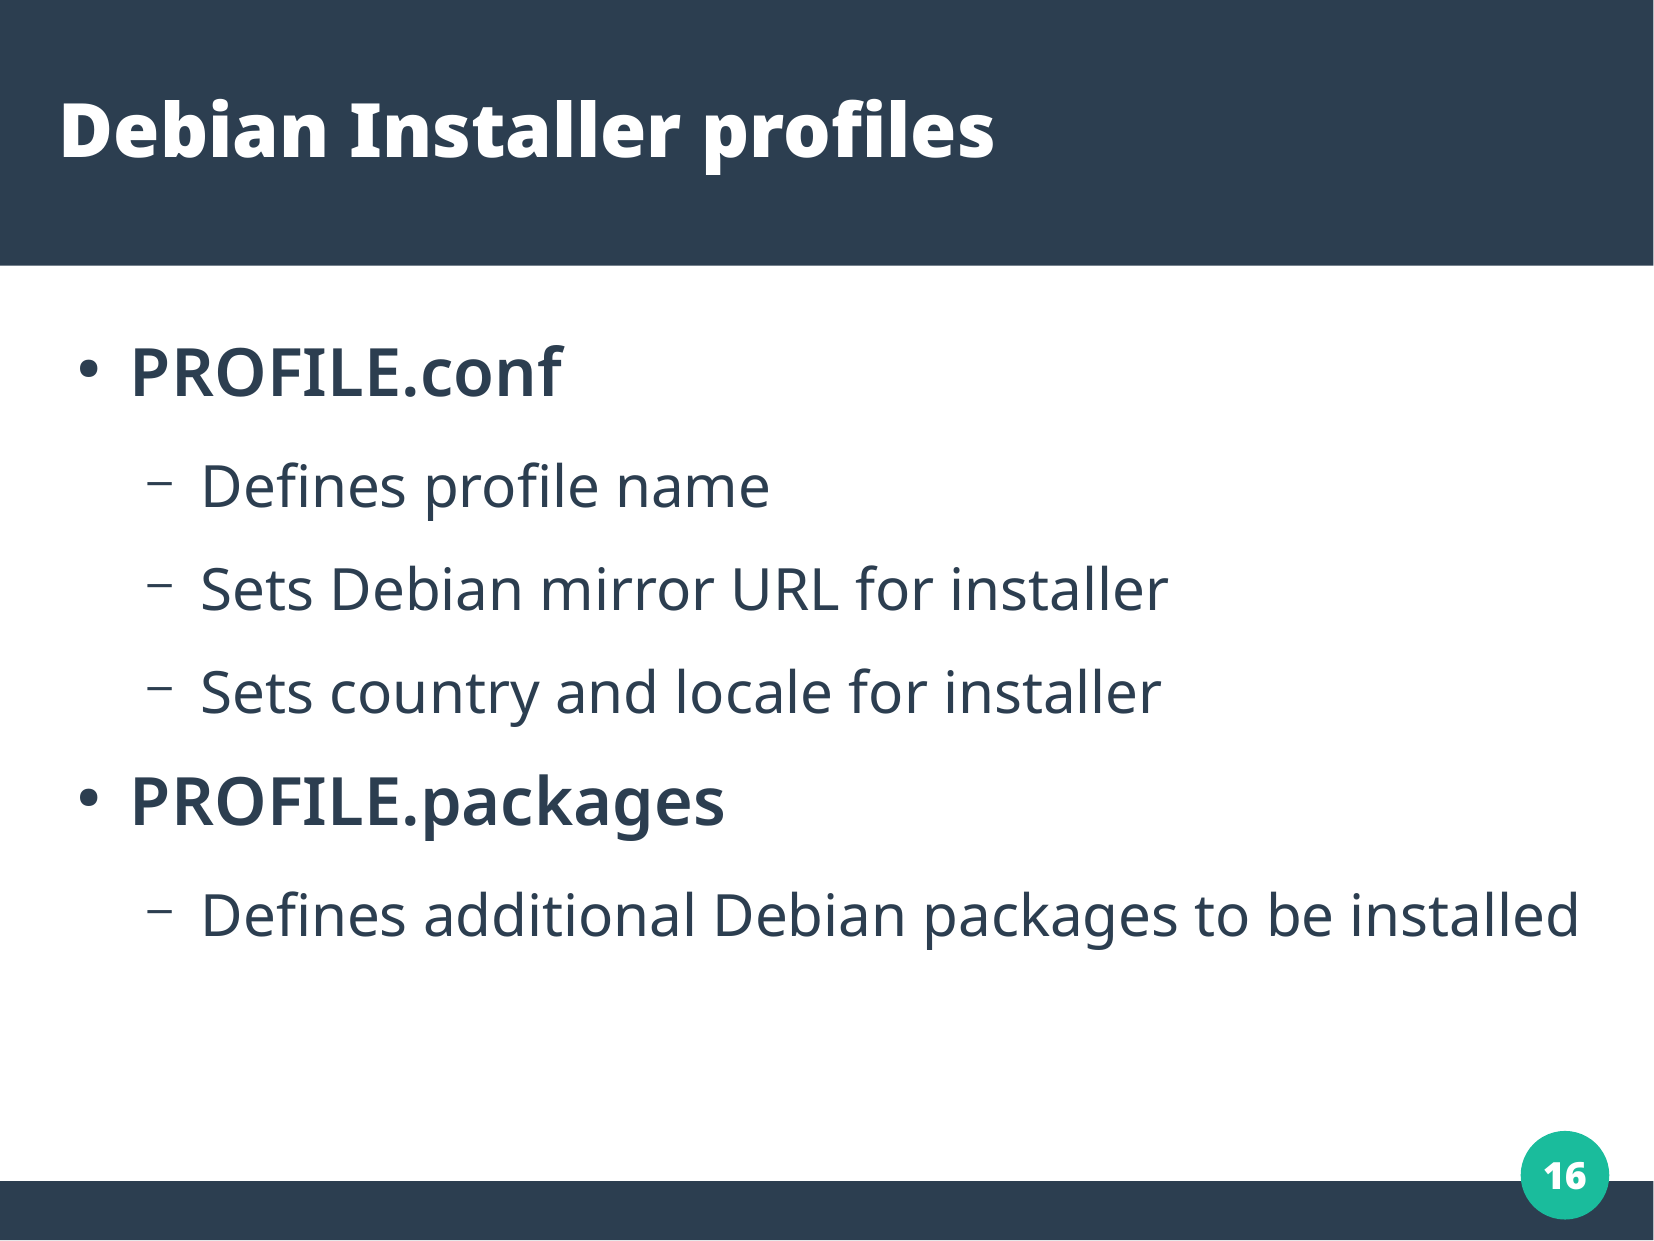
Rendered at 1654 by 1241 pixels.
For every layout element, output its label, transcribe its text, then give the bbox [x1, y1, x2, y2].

list PROFILE.conf Defines profile name Sets Debian mirror URL for installer Sets country and locale for installer PROFILE.packages Defines additional Debian packages to be installed [59, 324, 1595, 1152]
title Debian Installer profiles [59, 49, 1595, 207]
